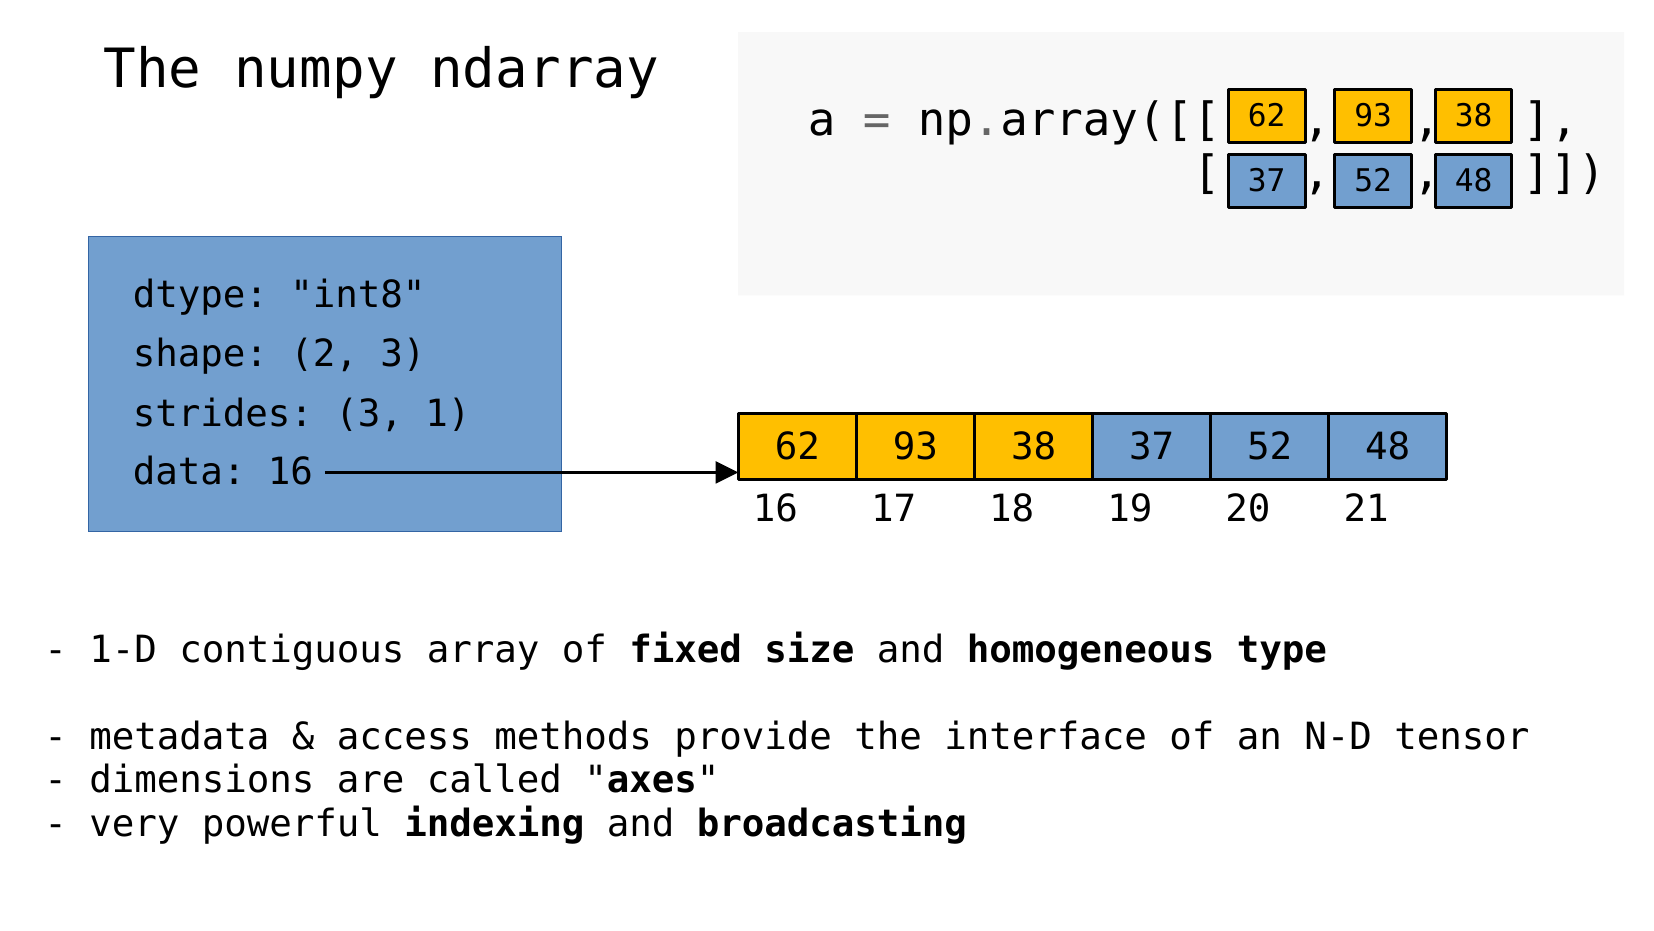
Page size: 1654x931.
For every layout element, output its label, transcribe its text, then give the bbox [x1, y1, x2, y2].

text_box 48 [1435, 154, 1512, 208]
text_box 16 [738, 479, 827, 538]
text_box a = np.array([[ , , ], [ , , ]]) [738, 32, 1625, 296]
text_box 52 [1334, 154, 1412, 208]
text_box 21 [1328, 479, 1418, 538]
text_box dtype: "int8" [118, 265, 473, 325]
text_box 52 [1210, 413, 1329, 480]
text_box 38 [1435, 89, 1512, 143]
text_box 93 [856, 413, 975, 480]
text_box 38 [975, 413, 1093, 480]
text_box shape: (2, 3) [118, 325, 473, 383]
text_box 18 [974, 479, 1063, 538]
text_box data: 16 [118, 442, 473, 501]
text_box 62 [1228, 89, 1306, 143]
text_box 19 [1092, 479, 1182, 538]
text_box 37 [1093, 413, 1210, 480]
text_box 62 [738, 413, 856, 480]
text_box strides: (3, 1) [118, 383, 532, 443]
text_box The numpy ndarray [88, 29, 739, 148]
text_box 17 [856, 479, 945, 538]
text_box - 1-D contiguous array of fixed size and homogeneous type - metadata & access methods provide the interface of an N-D tensor - dimensions are called "axes" - very powerful indexing and broadcasting [29, 620, 1595, 853]
text_box 93 [1334, 89, 1412, 143]
text_box 48 [1329, 413, 1447, 480]
text_box [88, 236, 562, 532]
text_box 37 [1228, 154, 1306, 208]
text_box 20 [1210, 479, 1300, 538]
